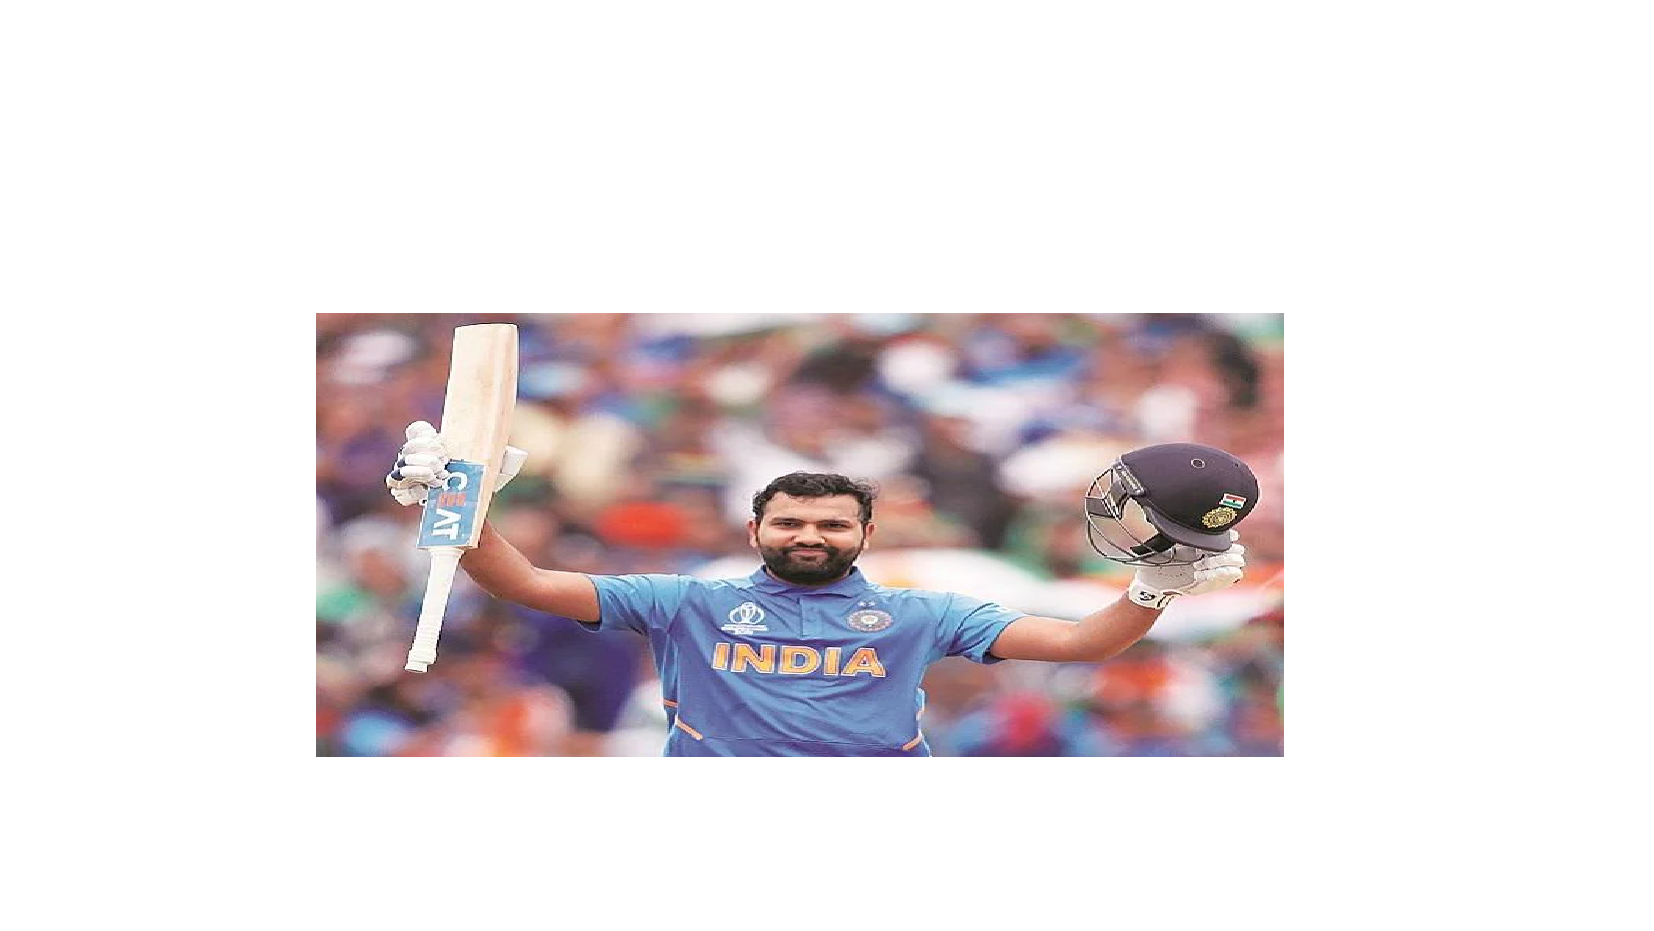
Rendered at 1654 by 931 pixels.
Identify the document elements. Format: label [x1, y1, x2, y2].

picture [316, 313, 1284, 758]
